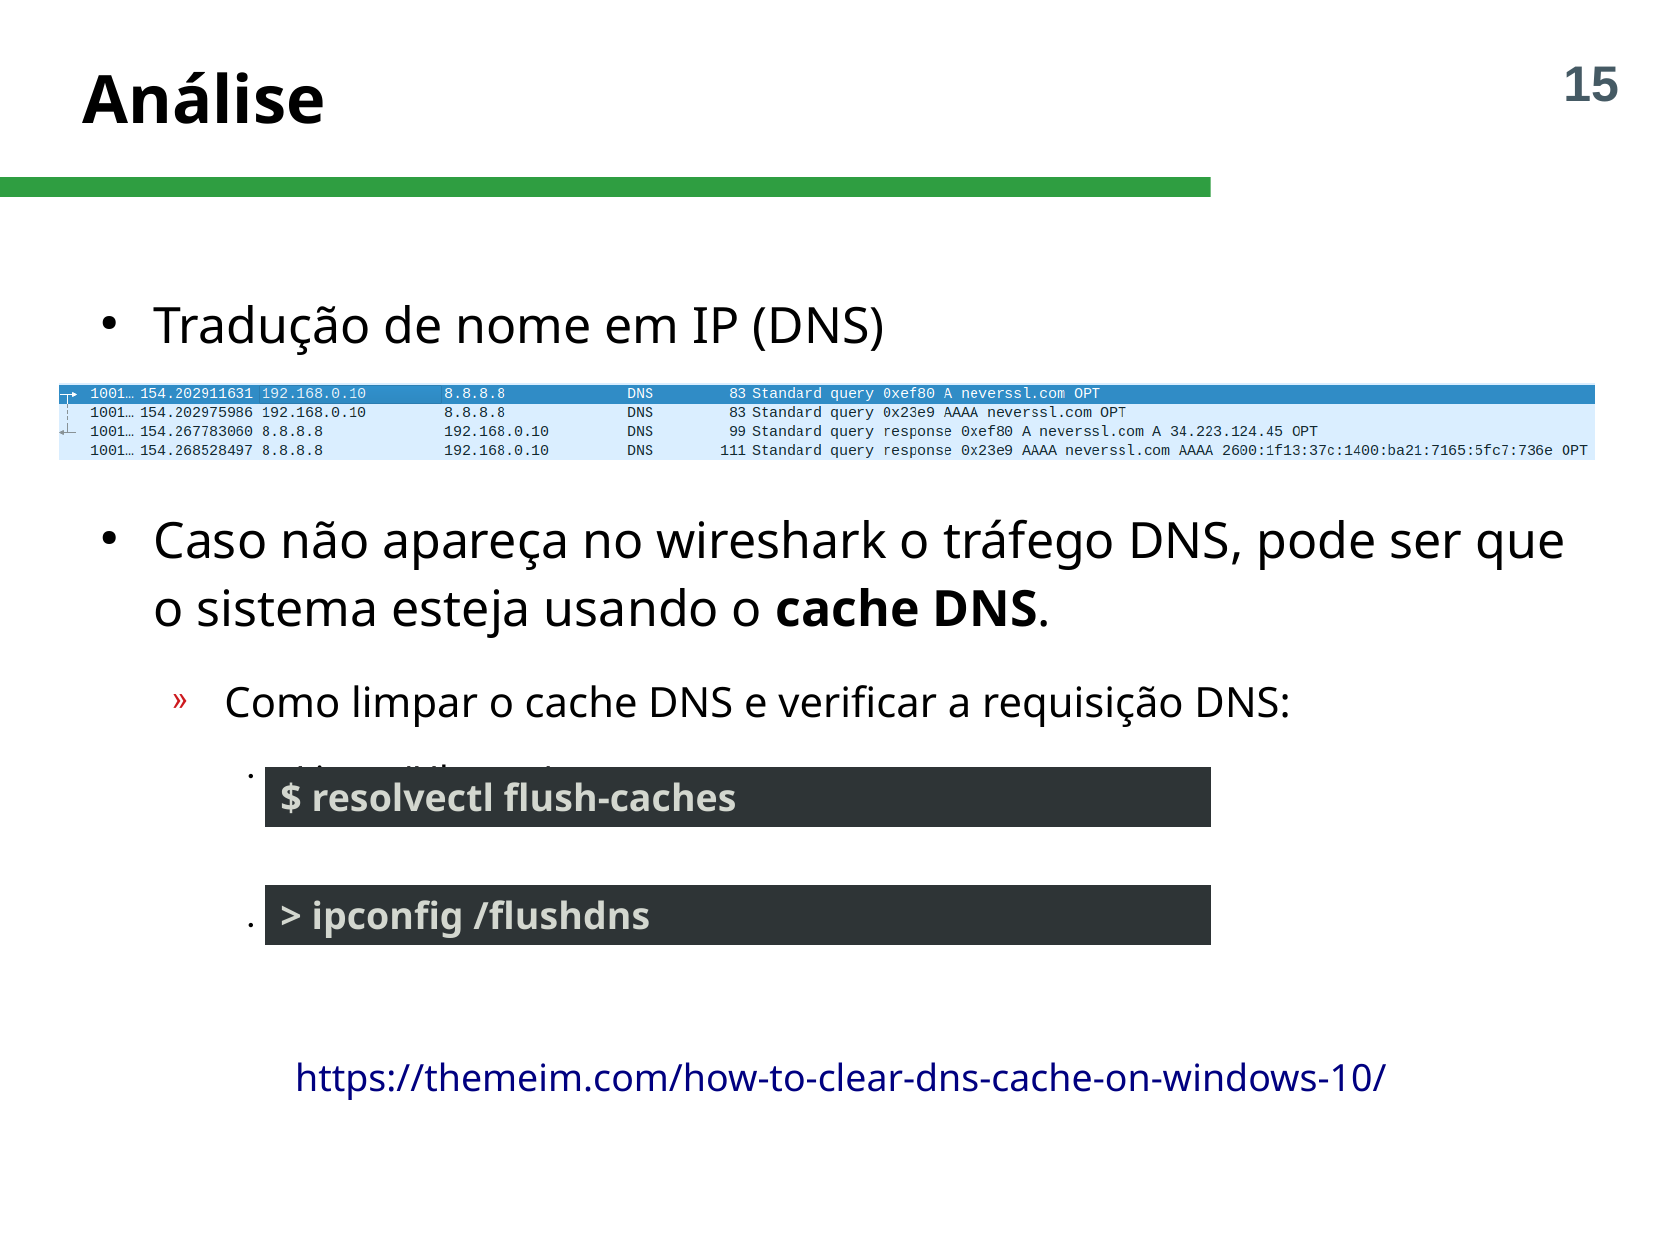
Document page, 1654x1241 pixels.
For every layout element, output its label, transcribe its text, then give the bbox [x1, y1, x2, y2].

title Análise [82, 0, 1152, 202]
list Tradução de nome em IP (DNS) Caso não apareça no wireshark o tráfego DNS, pode ser que o sistema esteja usando o cache DNS. Como limpar o cache DNS e verificar a requisição DNS: Linux (Ubuntu): Windows: https://themeim.com/how-to-clear-dns-cache-on-windows-10/ [82, 460, 1571, 1216]
picture [59, 383, 1595, 460]
list Tradução de nome em IP (DNS) Caso não apareça no wireshark o tráfego DNS, pode ser que o sistema esteja usando o cache DNS. Como limpar o cache DNS e verificar a requisição DNS: Linux (Ubuntu): Windows: https://themeim.com/how-to-clear-dns-cache-on-windows-10/ [82, 290, 1571, 383]
text_box $ resolvectl flush-caches [265, 767, 1211, 827]
text_box > ipconfig /flushdns [265, 885, 1211, 945]
